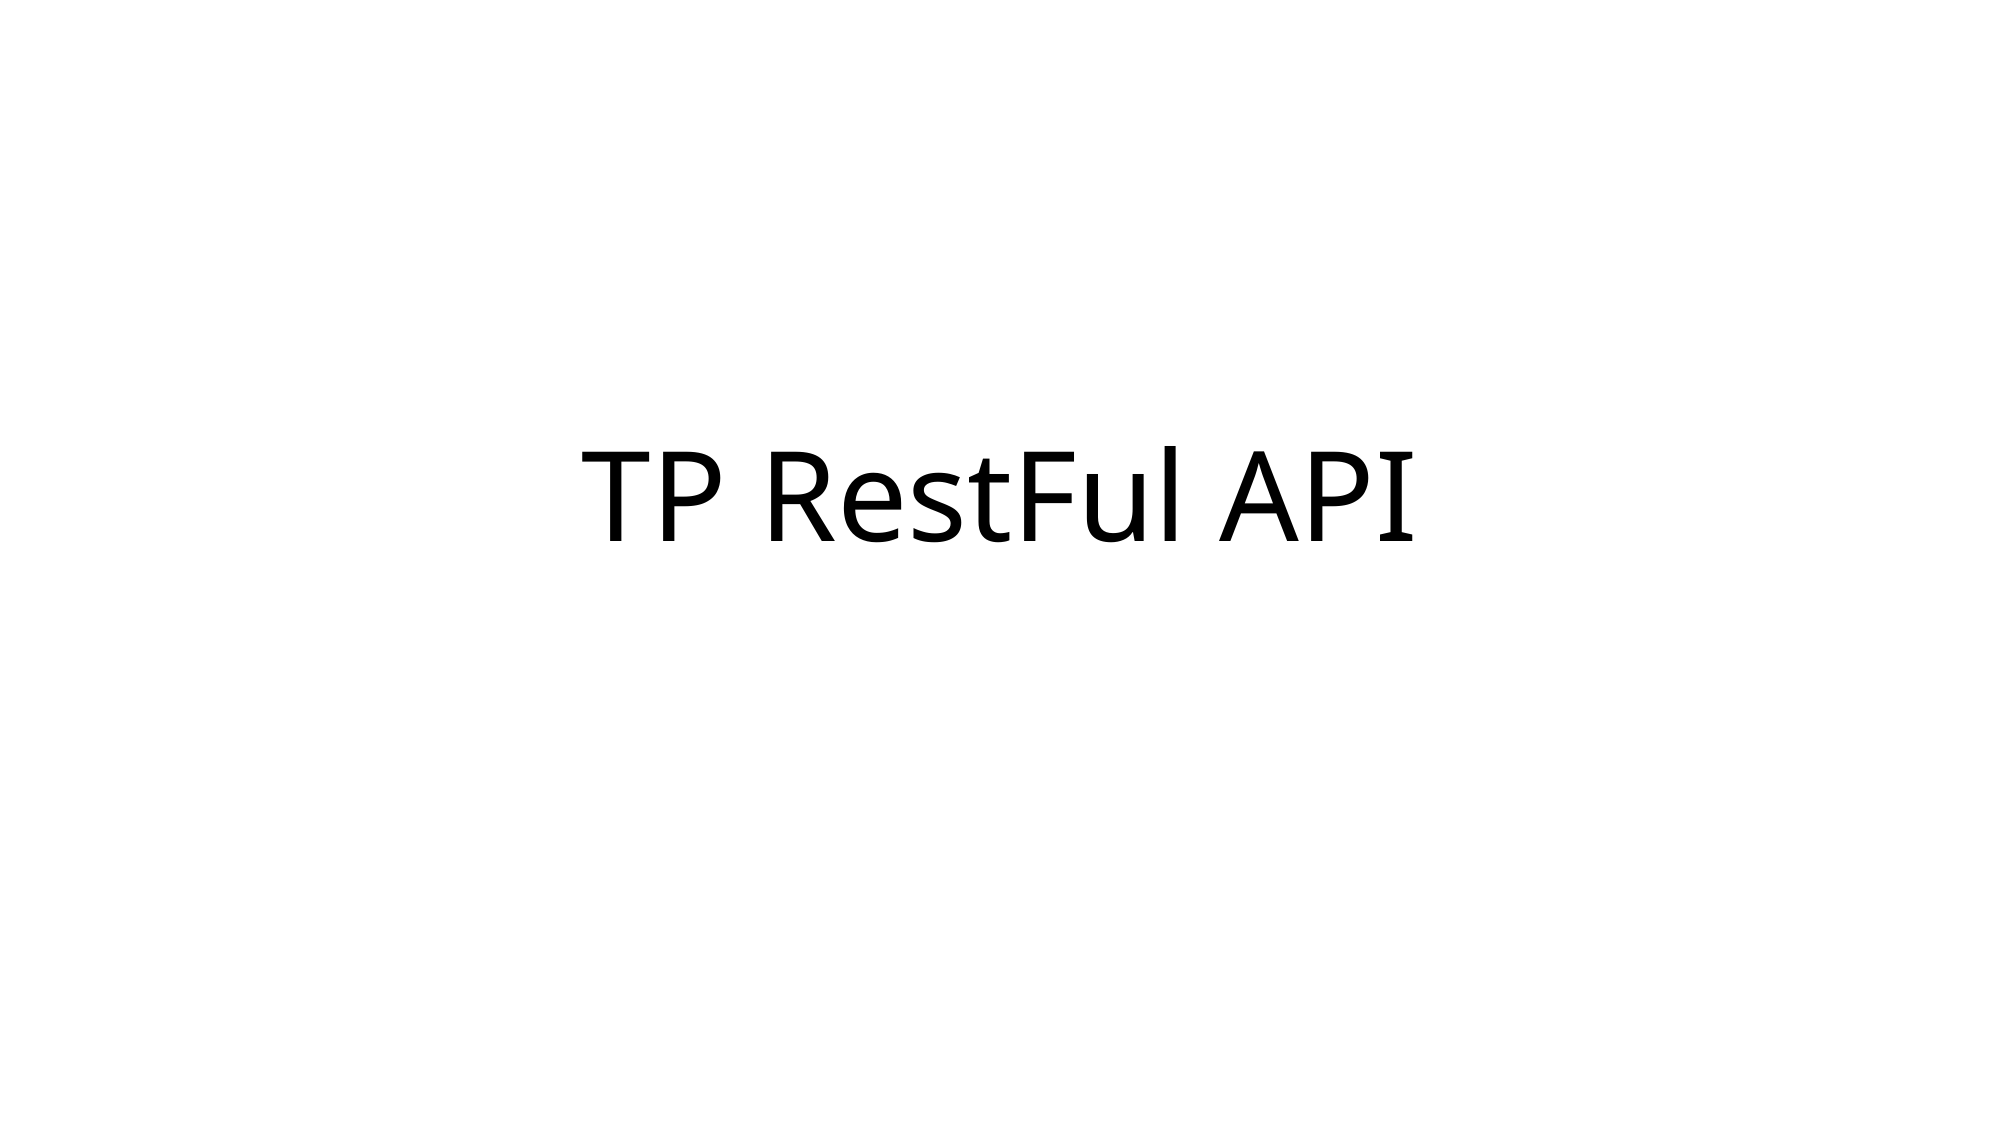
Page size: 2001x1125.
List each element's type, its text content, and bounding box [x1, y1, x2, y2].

title TP RestFul API [249, 184, 1750, 576]
